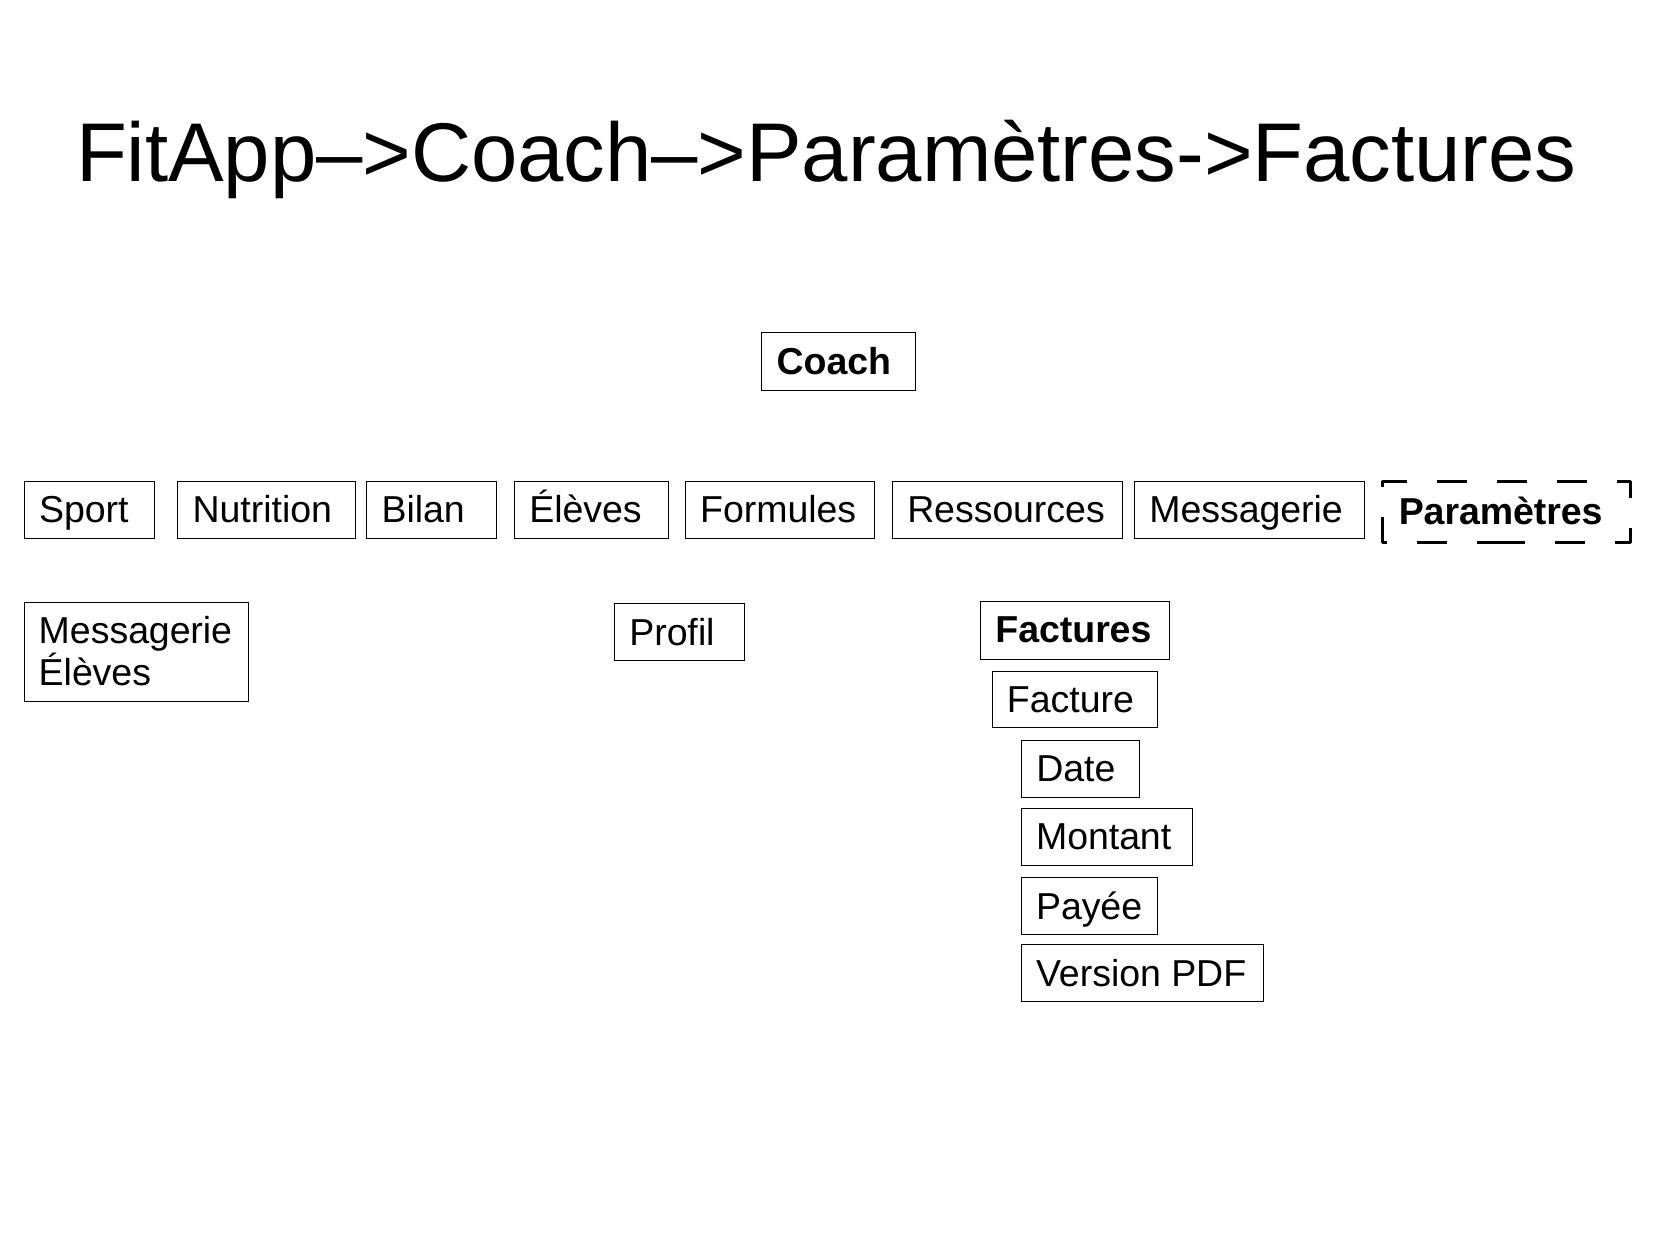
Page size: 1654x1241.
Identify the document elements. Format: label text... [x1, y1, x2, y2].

text_box Messagerie Élèves [24, 602, 249, 702]
title FitApp–>Coach–>Paramètres->Factures [11, 49, 1642, 257]
text_box Payée [1021, 877, 1158, 935]
text_box Bilan [366, 481, 497, 539]
text_box Paramètres [1382, 481, 1631, 543]
text_box Ressources [892, 481, 1123, 539]
text_box Sport [24, 481, 155, 539]
text_box Élèves [514, 481, 669, 539]
text_box Coach [761, 332, 916, 391]
text_box Messagerie [1134, 481, 1365, 539]
text_box Date [1021, 740, 1140, 798]
text_box Facture [992, 671, 1158, 728]
text_box Formules [685, 481, 875, 539]
text_box Montant [1021, 808, 1193, 866]
text_box Version PDF [1021, 944, 1264, 1002]
text_box Factures [980, 601, 1170, 660]
text_box Nutrition [177, 481, 356, 539]
text_box Profil [614, 603, 745, 661]
